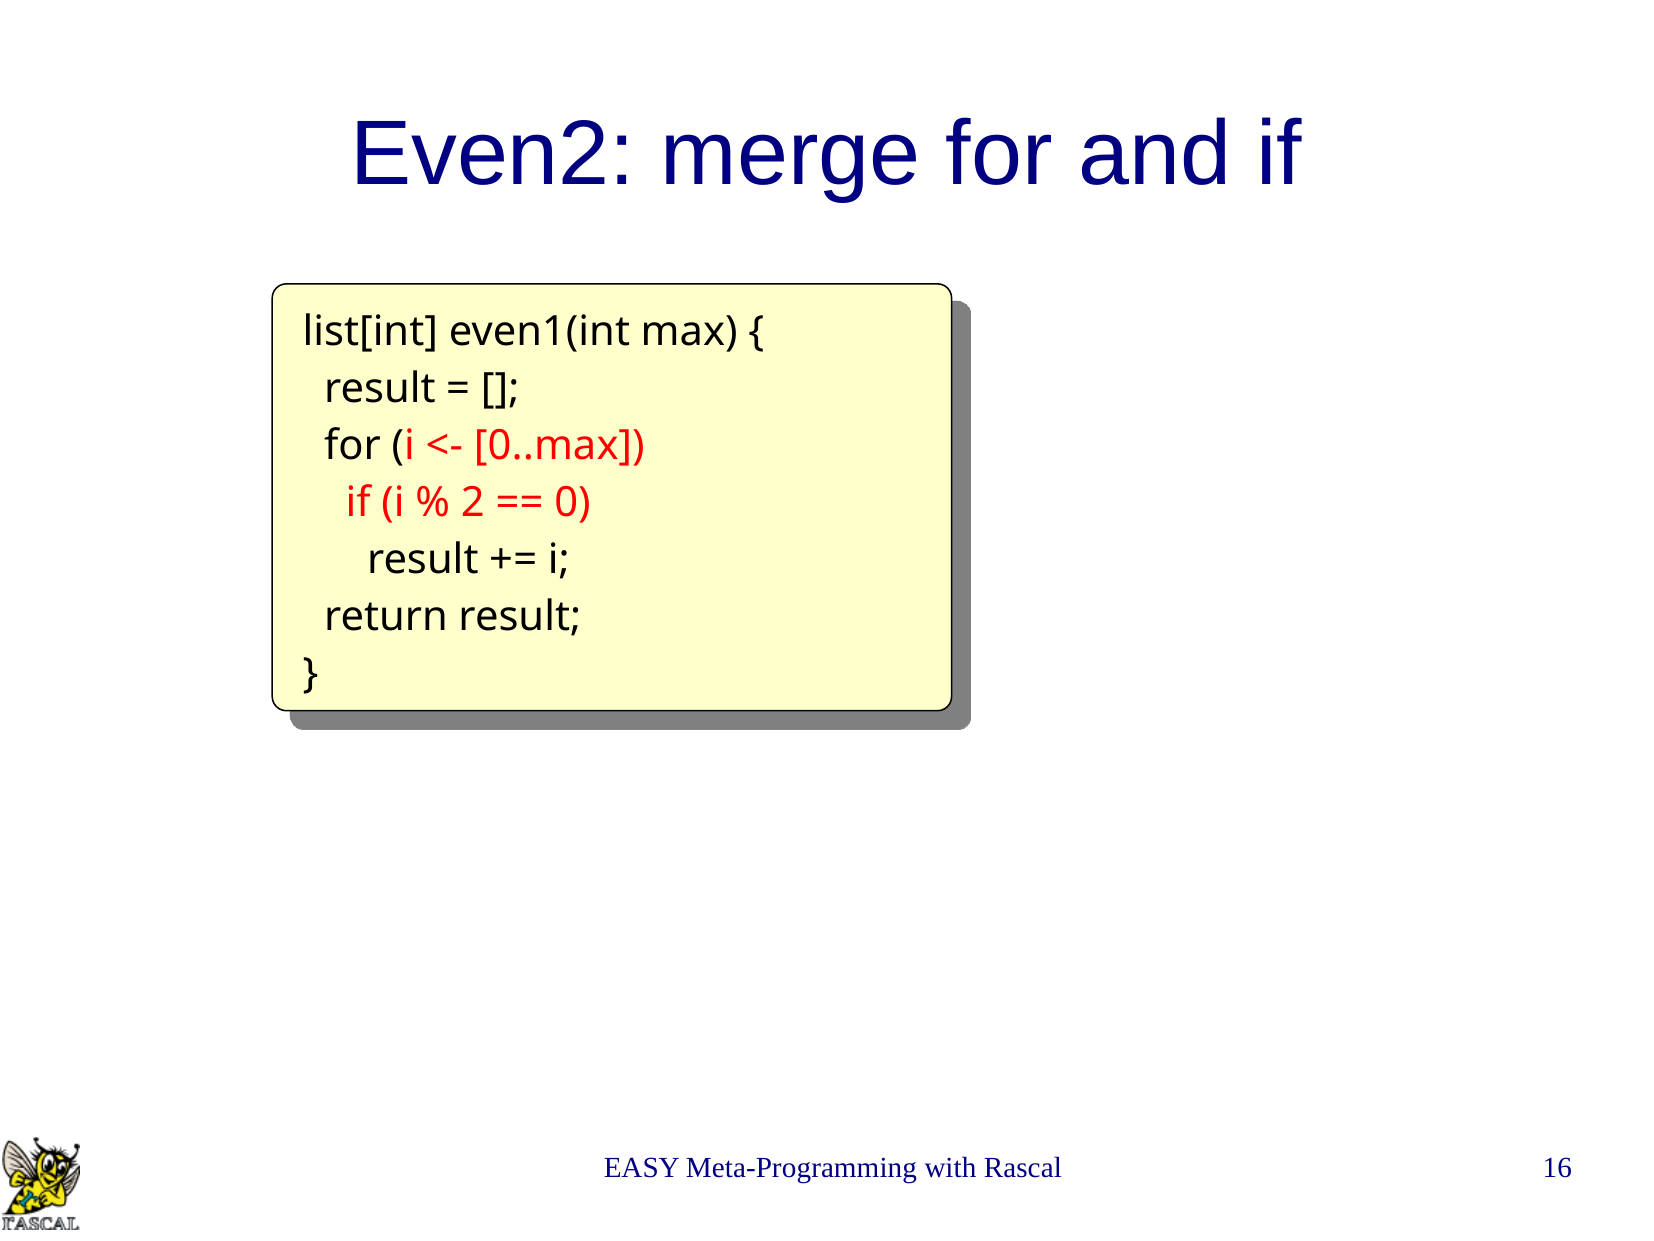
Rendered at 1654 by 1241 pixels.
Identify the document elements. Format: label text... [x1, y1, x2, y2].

text_box [272, 283, 951, 711]
title Even2: merge for and if [82, 49, 1571, 257]
picture [1, 1137, 80, 1230]
text_box list[int] even1(int max) { result = []; for (i <- [0..max]) if (i % 2 == 0) result += i; return result; } [287, 293, 1238, 716]
